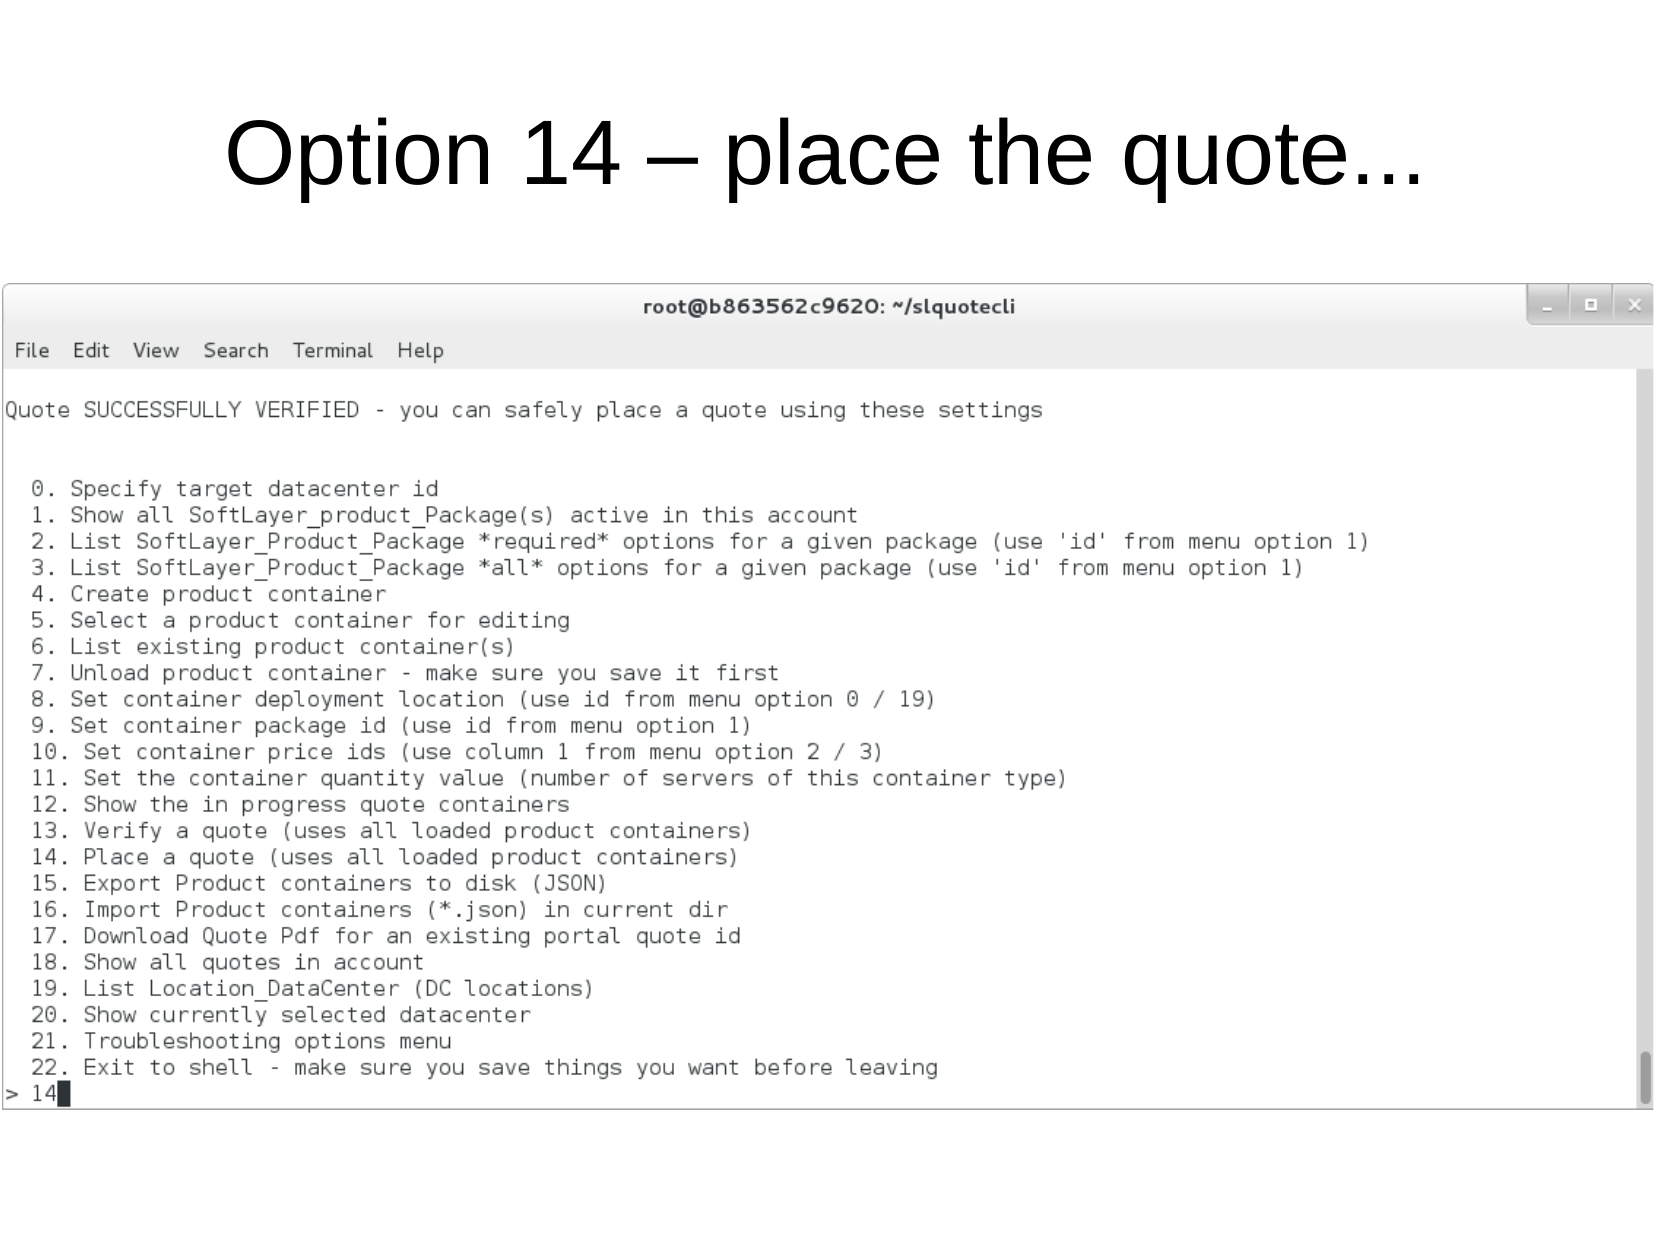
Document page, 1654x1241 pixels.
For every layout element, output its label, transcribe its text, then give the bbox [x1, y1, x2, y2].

title Option 14 – place the quote... [82, 49, 1571, 257]
picture [2, 283, 1654, 1111]
